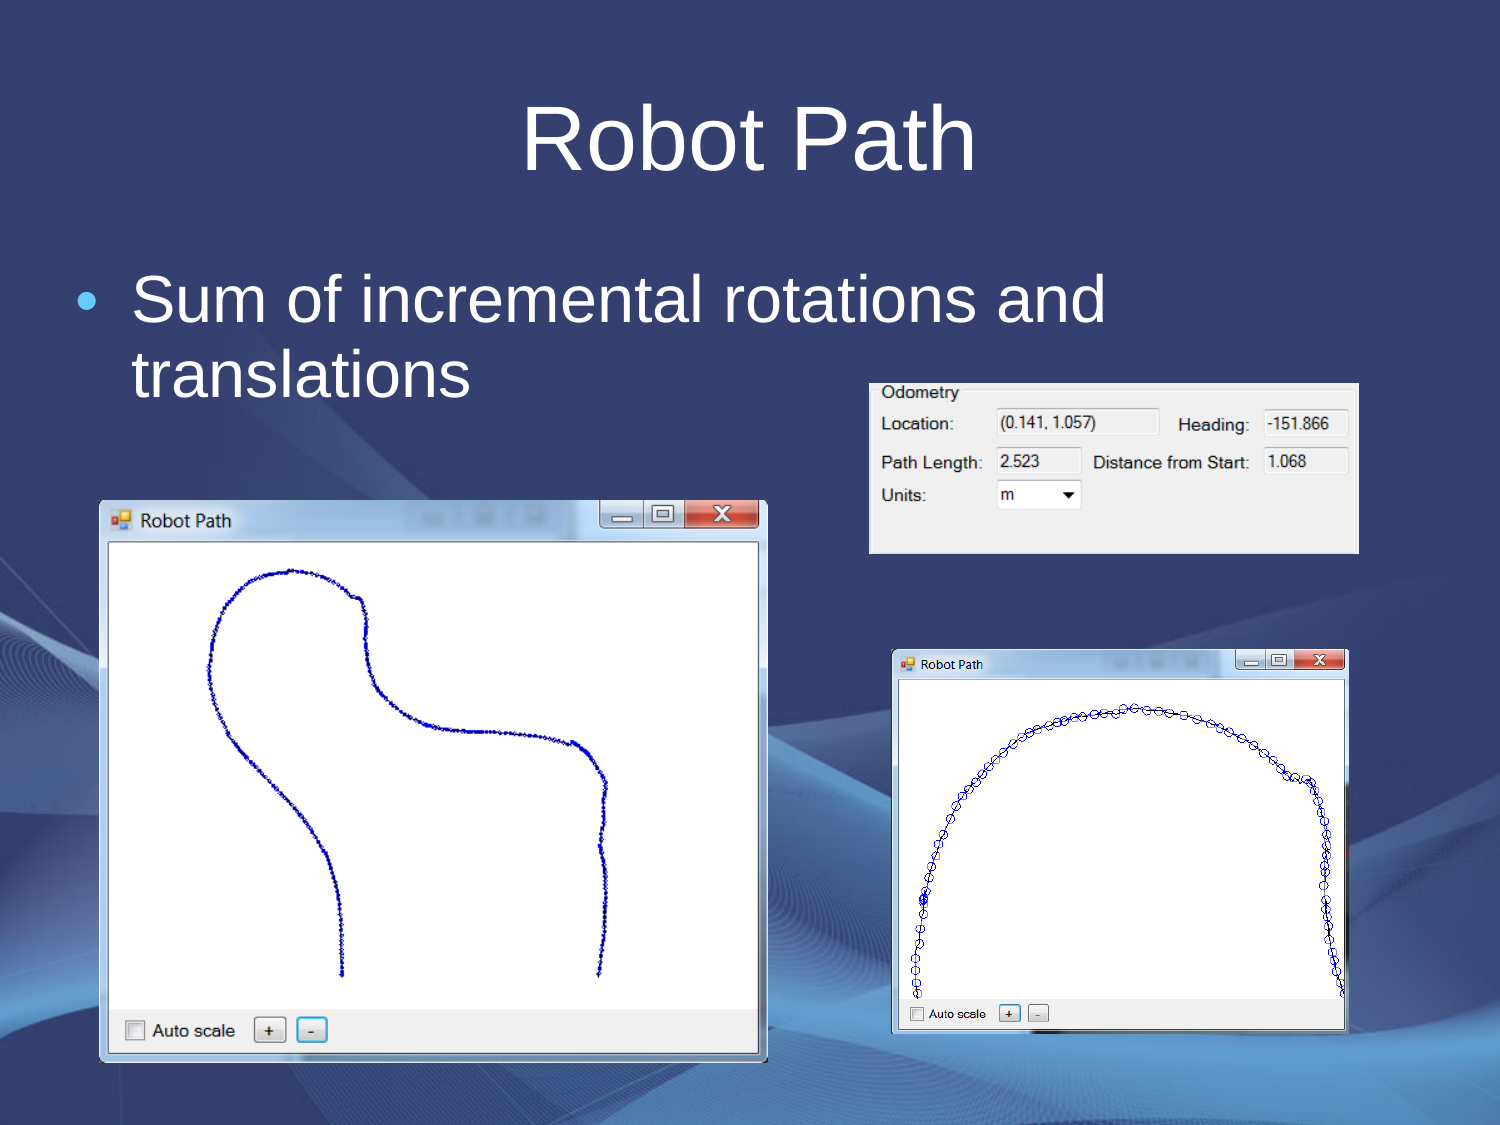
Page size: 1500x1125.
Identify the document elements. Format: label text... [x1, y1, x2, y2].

title Robot Path [75, 52, 1426, 226]
picture [0, 0, 1500, 1125]
list Sum of incremental rotations and translations [75, 262, 1426, 863]
